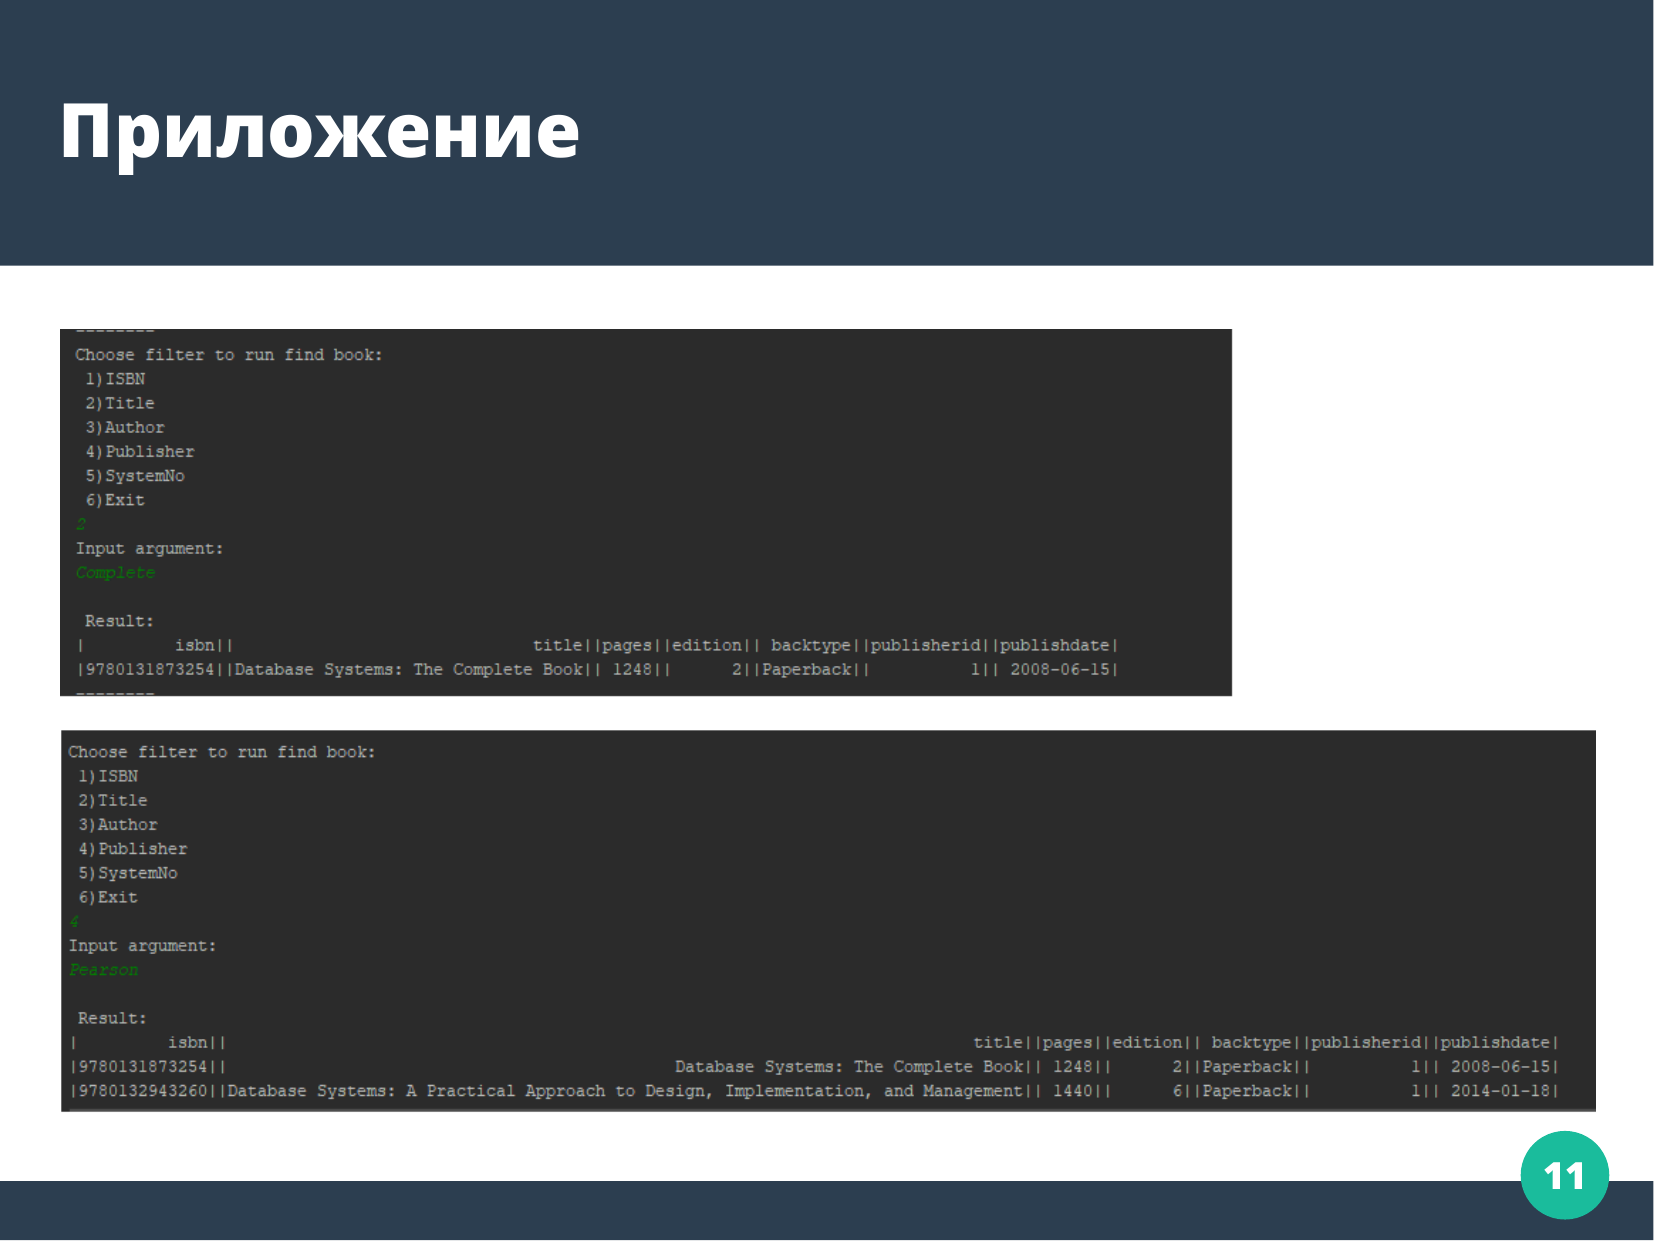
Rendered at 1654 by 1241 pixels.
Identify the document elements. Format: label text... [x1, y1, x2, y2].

picture [60, 329, 1596, 1122]
title Приложение [59, 49, 1595, 207]
